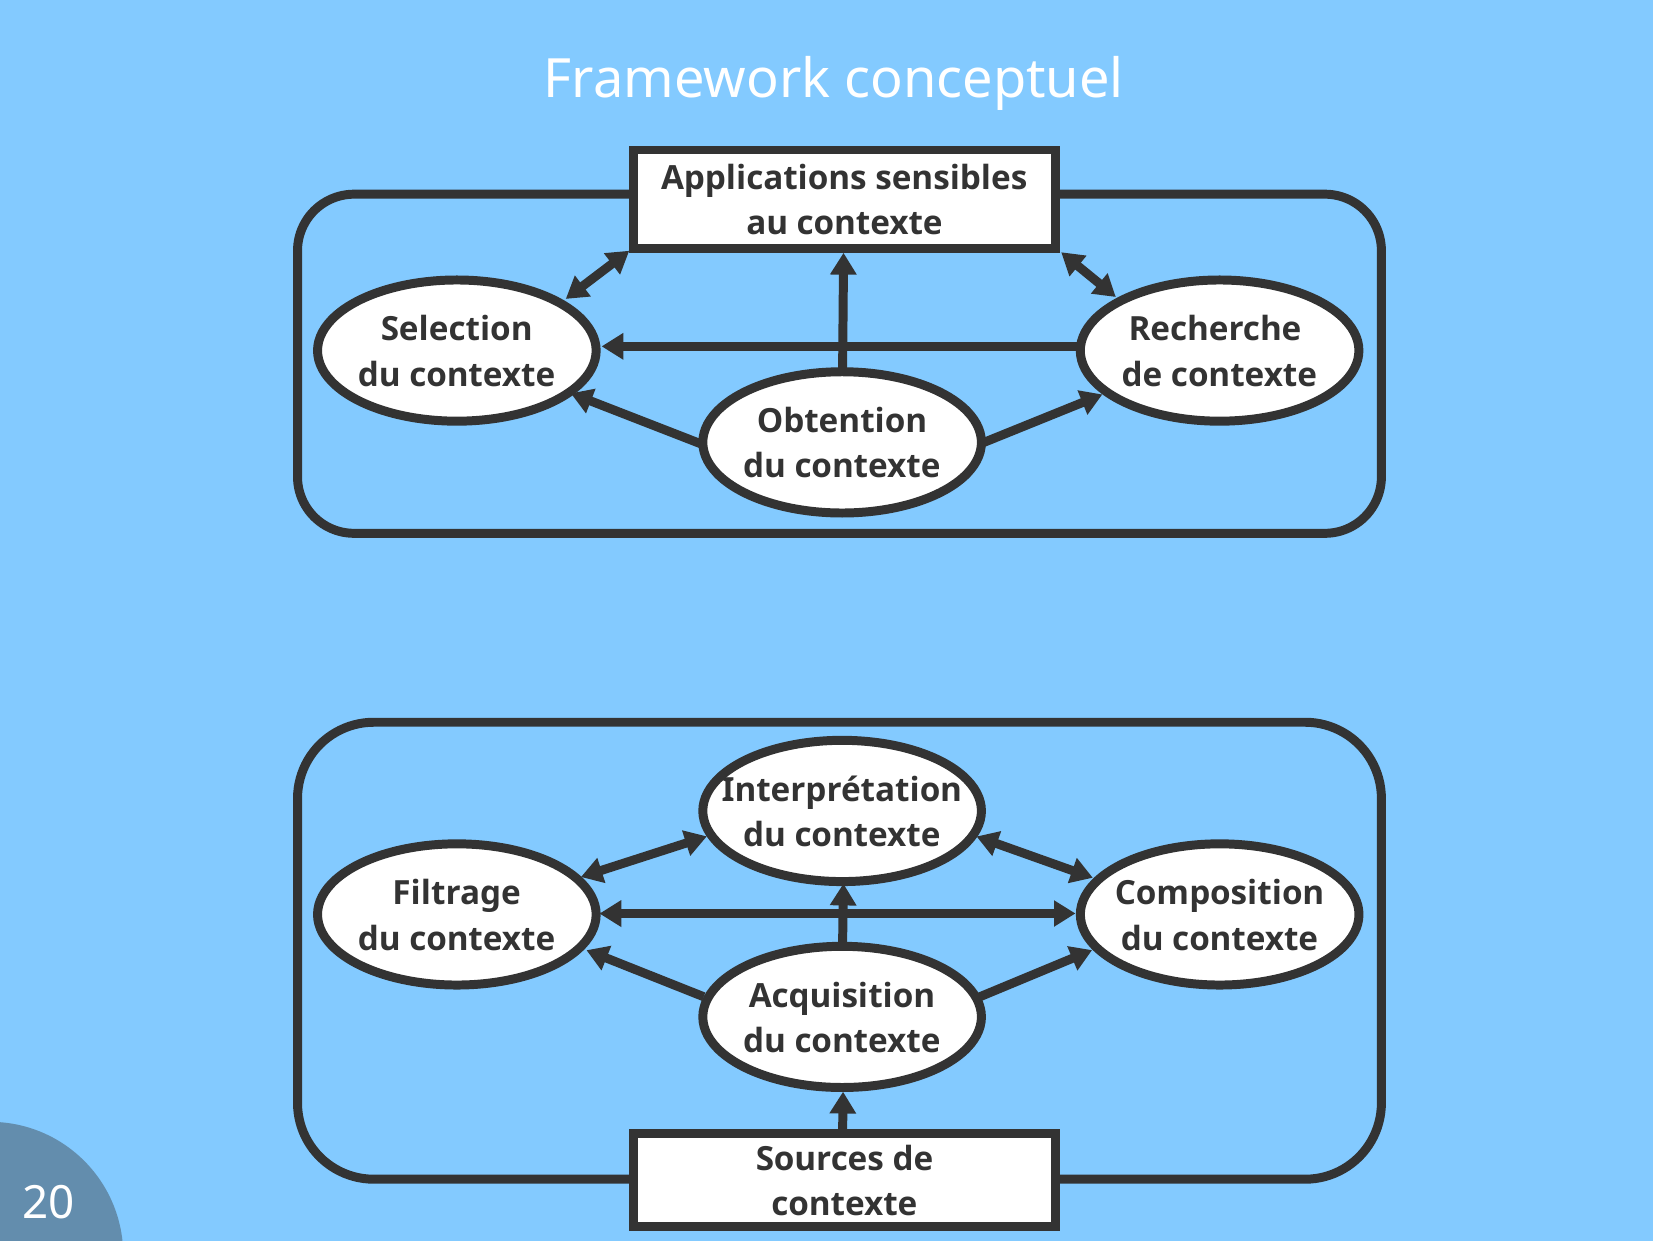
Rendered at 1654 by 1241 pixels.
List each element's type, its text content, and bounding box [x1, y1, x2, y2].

text_box Selection du contexte [317, 279, 597, 422]
text_box Que vient-on de faire ? [1076, 276, 1363, 425]
text_box Que vient-on de faire ? [630, 1184, 1059, 1230]
text_box Que vient-on de faire ? [699, 736, 985, 886]
text_box Interprétation du contexte [702, 740, 982, 882]
text_box Que vient-on de faire ? [314, 840, 600, 989]
text_box Que vient-on de faire ? [1076, 840, 1363, 989]
text_box Recherche de contexte [1080, 279, 1359, 422]
text_box Framework conceptuel [49, 3, 1619, 151]
text_box Que vient-on de faire ? [699, 942, 985, 1091]
text_box Sources de contexte [633, 1133, 1056, 1227]
text_box Que vient-on de faire ? [848, 368, 985, 437]
text_box Composition du contexte [1080, 843, 1359, 986]
text_box Que vient-on de faire ? [630, 199, 1059, 252]
text_box Que vient-on de faire ? [700, 442, 985, 517]
text_box Que vient-on de faire ? [314, 276, 600, 425]
text_box Acquisition du contexte [702, 946, 982, 1088]
text_box Obtention du contexte [703, 371, 982, 514]
text_box Que vient-on de faire ? [699, 368, 838, 439]
text_box Filtrage du contexte [317, 843, 597, 986]
text_box Applications sensibles au contexte [633, 151, 1056, 249]
text_box Que vient-on de faire ? [630, 1130, 1059, 1174]
